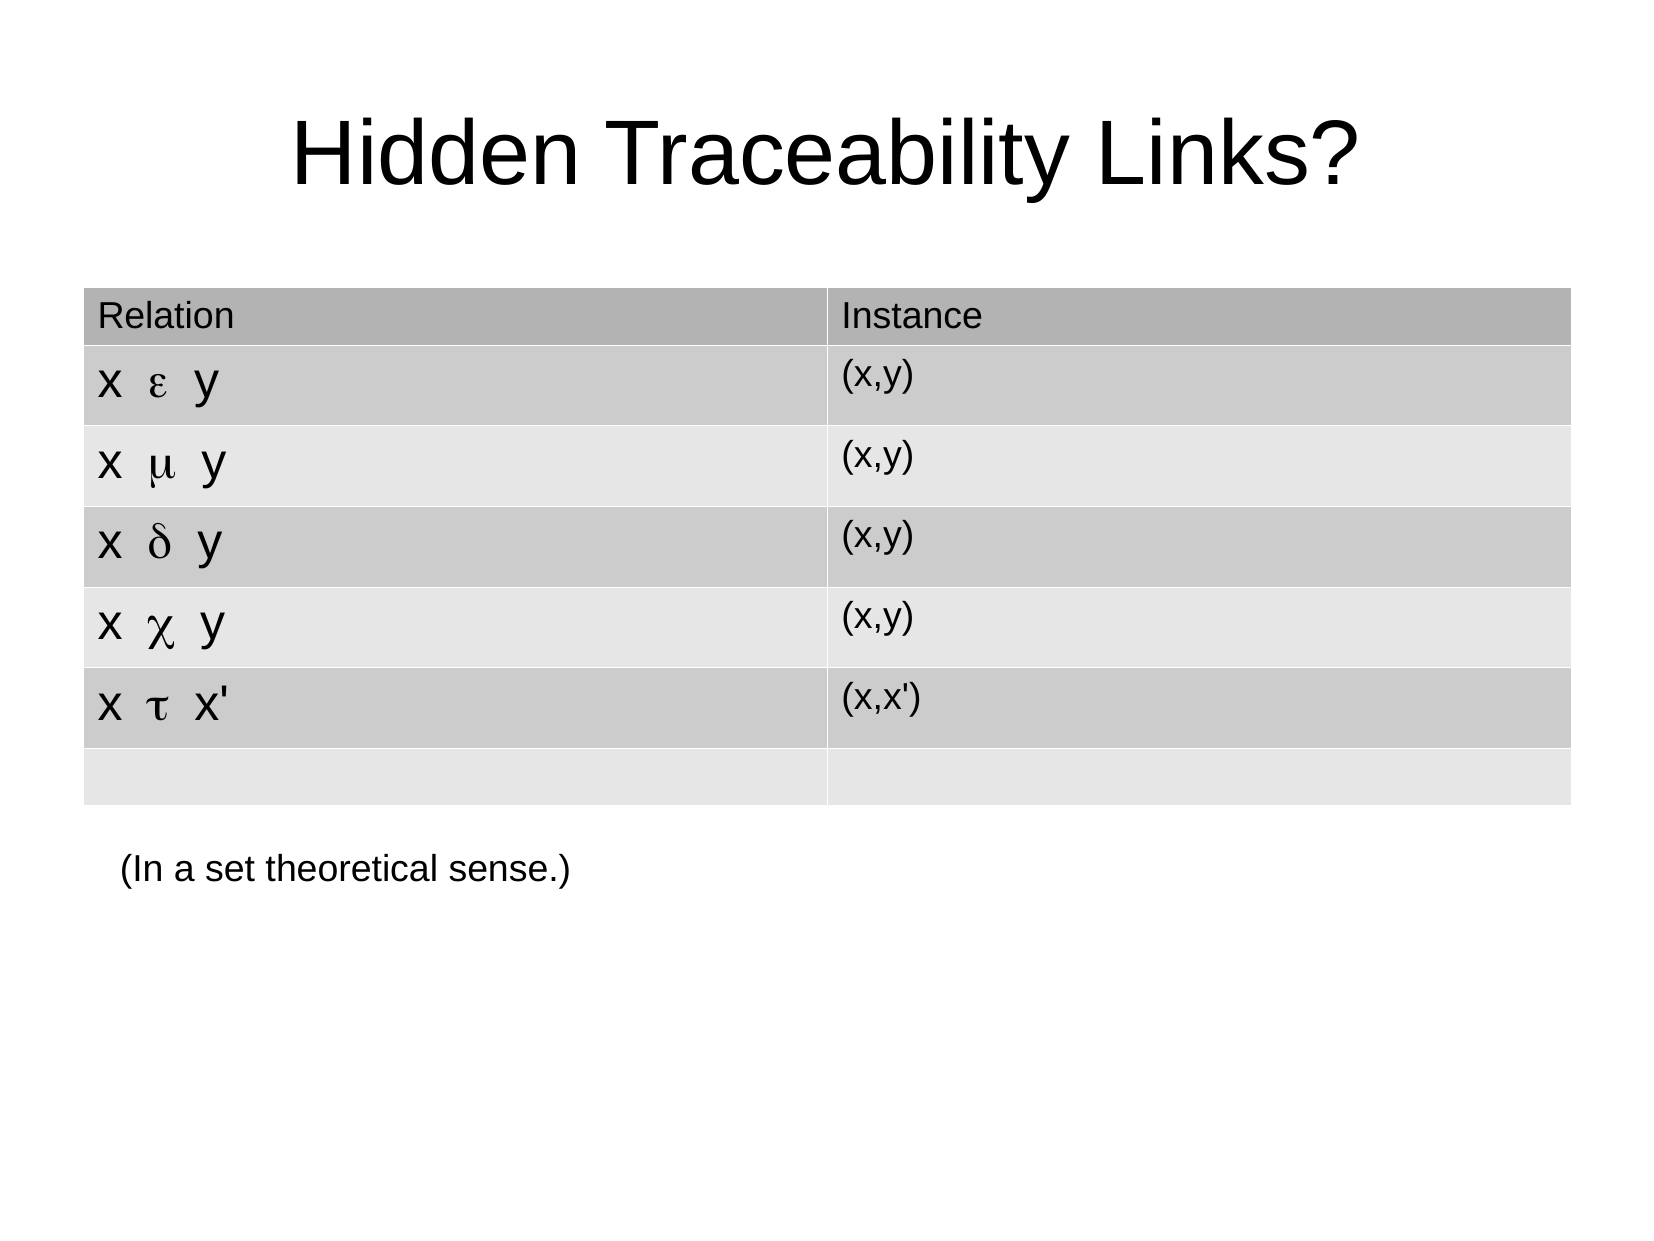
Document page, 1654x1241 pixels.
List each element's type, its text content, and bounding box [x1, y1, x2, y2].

text_box (In a set theoretical sense.) [105, 840, 871, 897]
table_cell x m y [84, 426, 827, 506]
table_cell (x,y) [828, 507, 1571, 587]
table_cell (x,y) [828, 588, 1571, 667]
table_cell x c y [84, 588, 827, 667]
table_cell x d y [84, 507, 827, 587]
table_cell [84, 749, 827, 805]
table_cell (x,y) [828, 346, 1571, 425]
table_header Instance [828, 288, 1571, 345]
title Hidden Traceability Links? [82, 49, 1571, 257]
table_cell (x,x') [828, 668, 1571, 748]
table_header Relation [84, 288, 827, 345]
table_cell (x,y) [828, 426, 1571, 506]
table_cell [828, 749, 1571, 805]
table_cell x t x' [84, 668, 827, 748]
table_cell x e y [84, 346, 827, 425]
